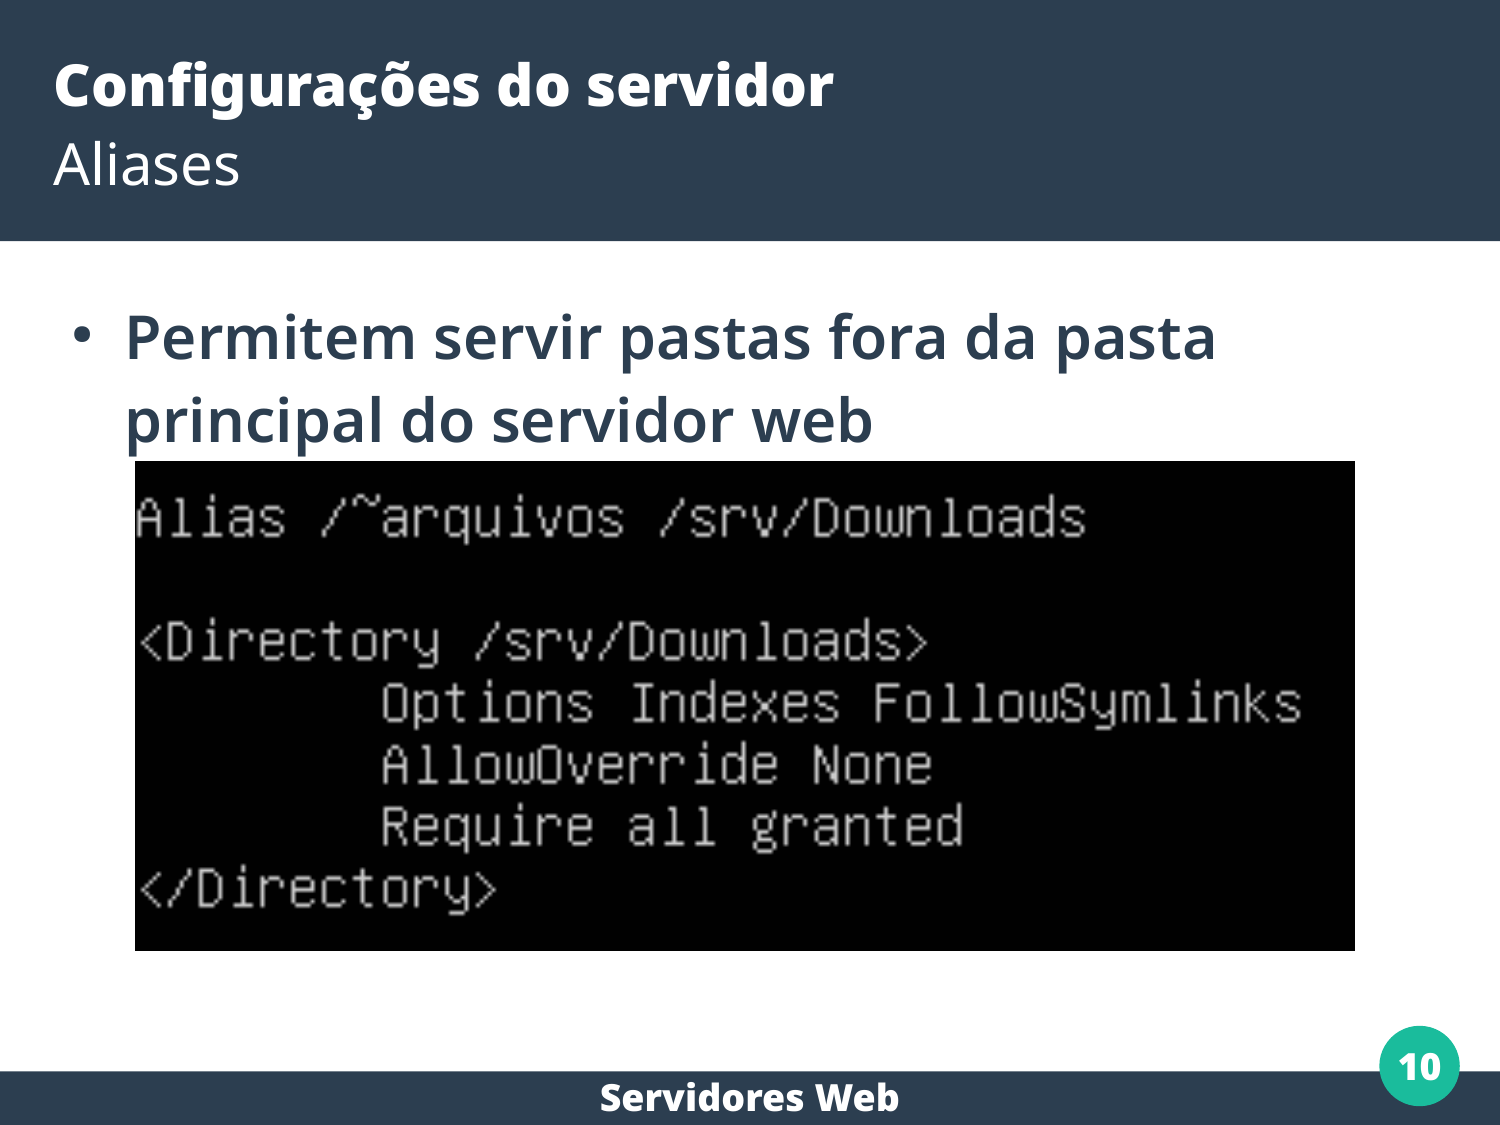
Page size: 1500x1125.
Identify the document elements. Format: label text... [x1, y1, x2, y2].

picture [135, 461, 1355, 951]
list Permitem servir pastas fora da pasta principal do servidor web [53, 294, 1447, 1045]
title Configurações do servidor Aliases [53, 44, 1447, 188]
